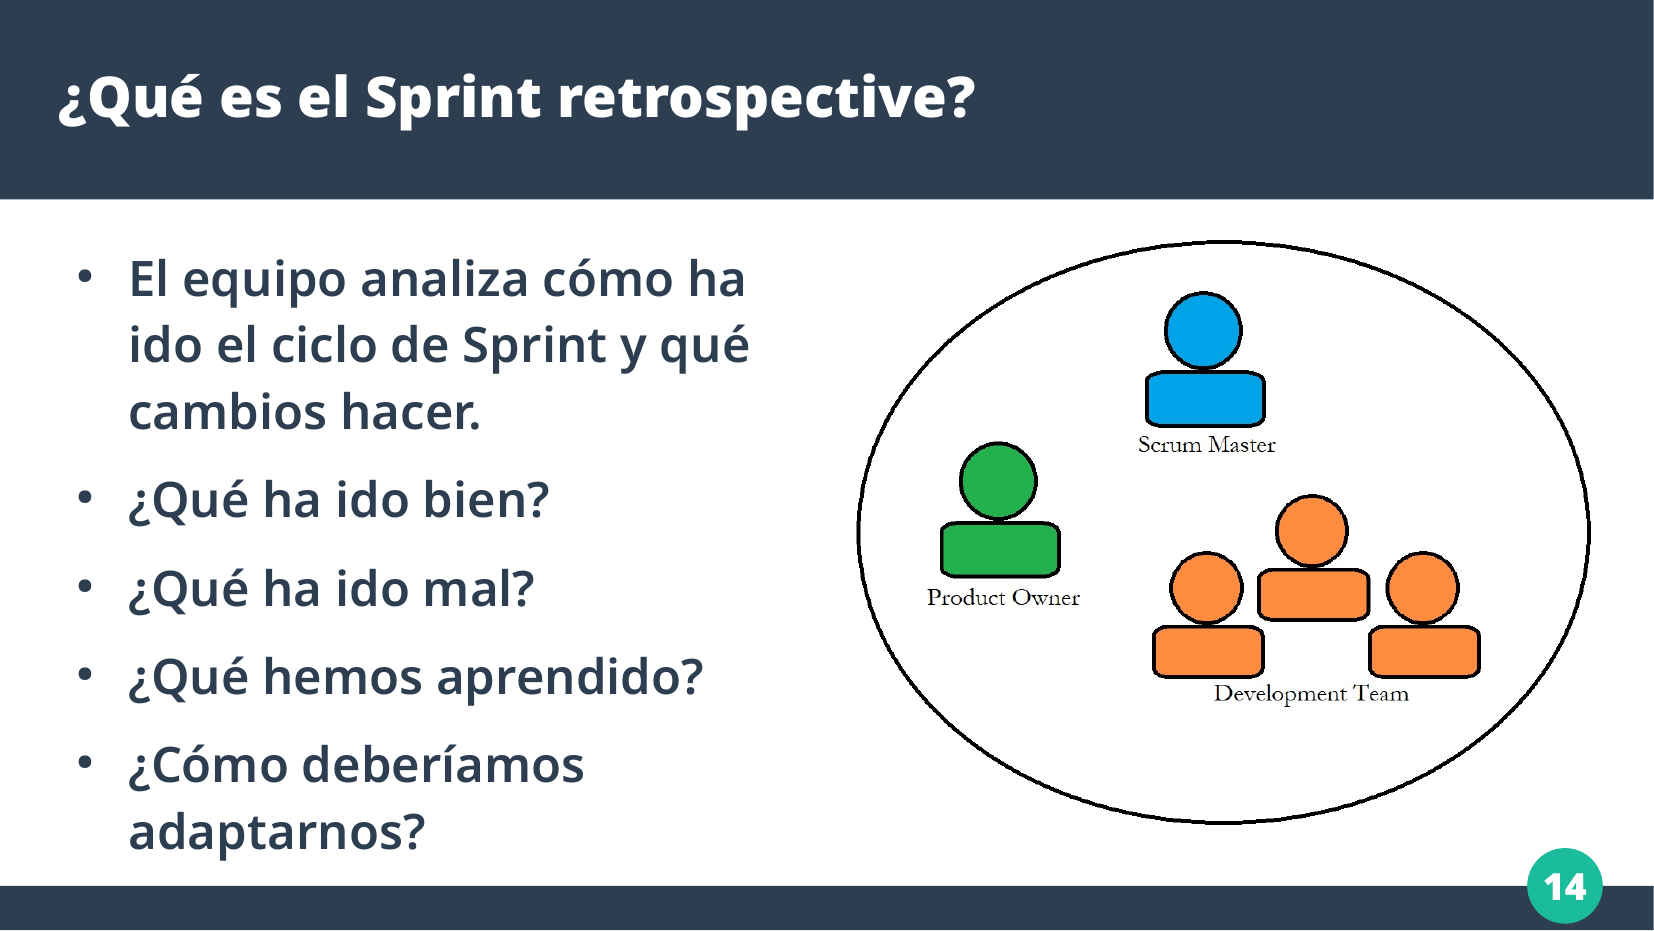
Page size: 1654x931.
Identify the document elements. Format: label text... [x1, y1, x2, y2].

picture [845, 236, 1595, 834]
list El equipo analiza cómo ha ido el ciclo de Sprint y qué cambios hacer. ¿Qué ha ido bien? ¿Qué ha ido mal? ¿Qué hemos aprendido? ¿Cómo deberíamos adaptarnos? [59, 243, 809, 864]
title ¿Qué es el Sprint retrospective? [59, 37, 1595, 155]
